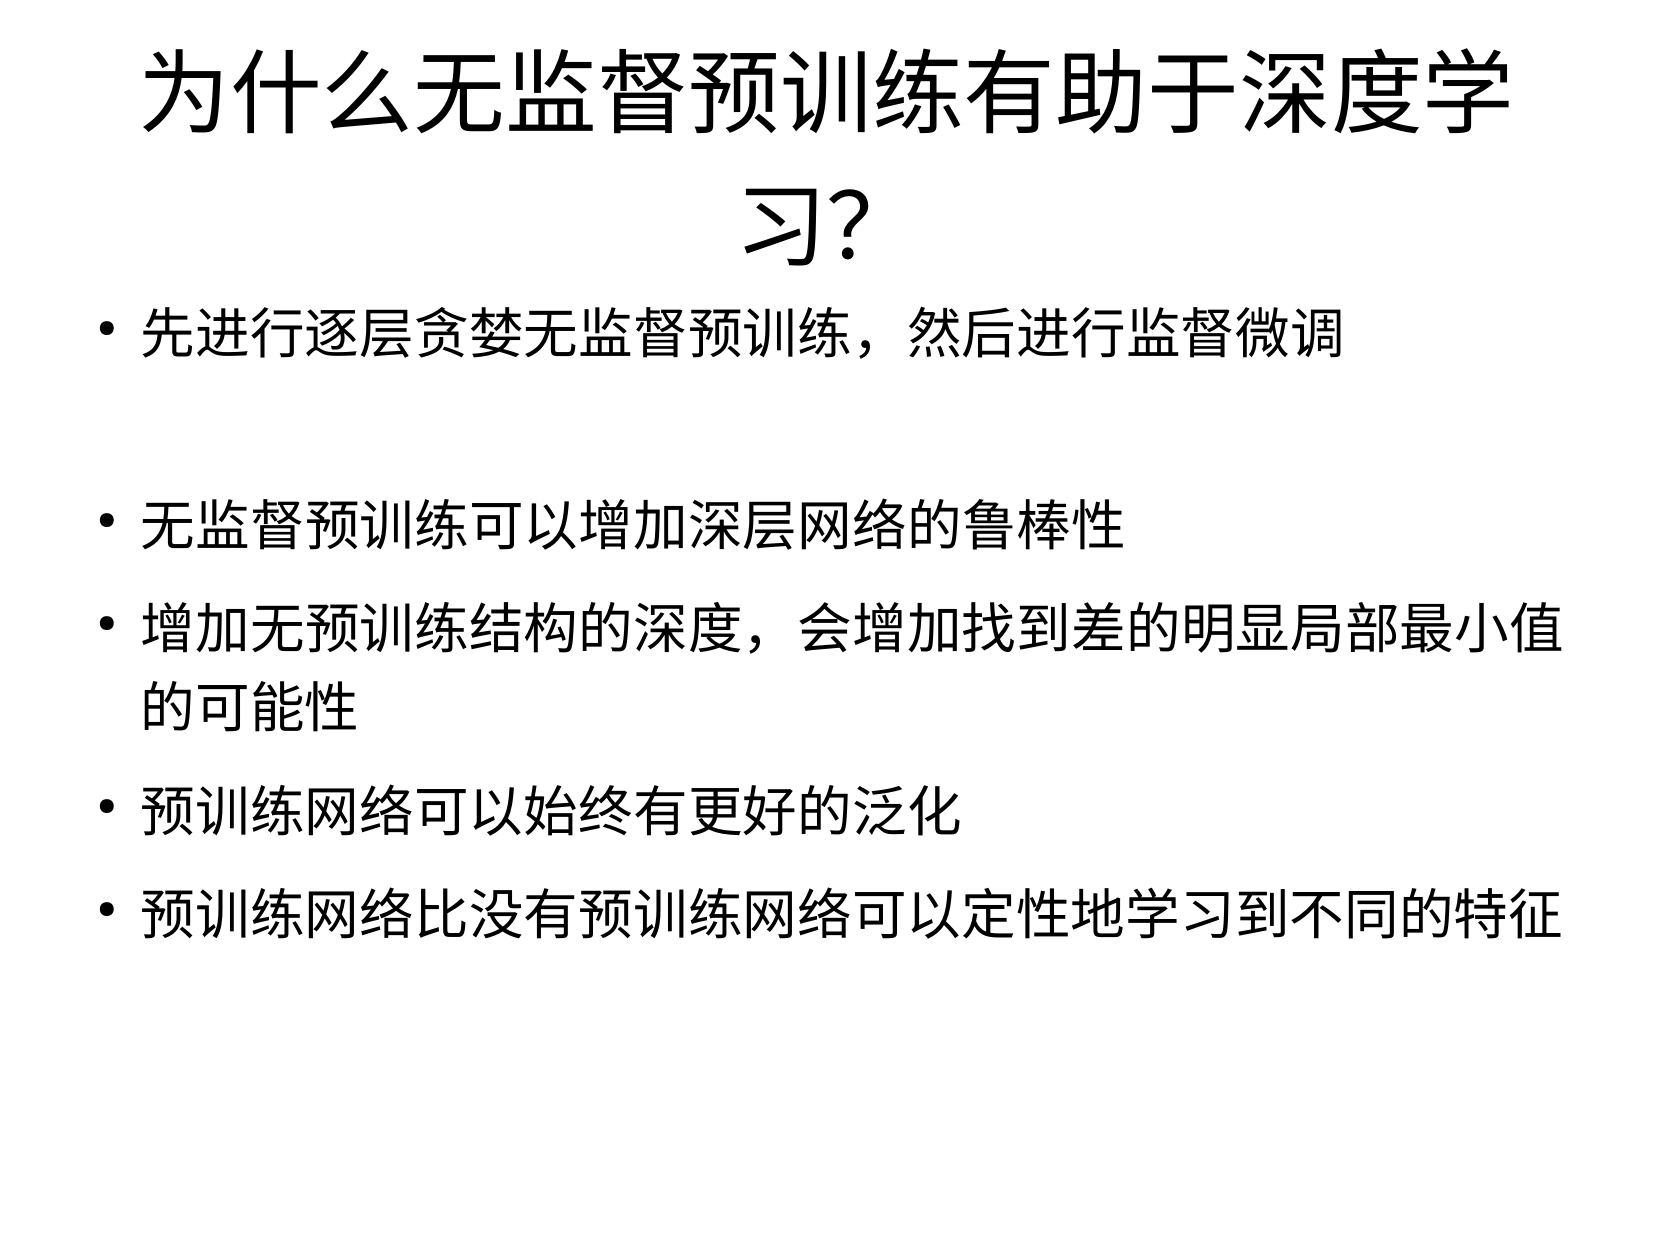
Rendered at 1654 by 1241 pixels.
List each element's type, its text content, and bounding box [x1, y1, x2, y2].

list 先进行逐层贪婪无监督预训练，然后进行监督微调 无监督预训练可以增加深层网络的鲁棒性 增加无预训练结构的深度，会增加找到差的明显局部最小值的可能性 预训练网络可以始终有更好的泛化 预训练网络比没有预训练网络可以定性地学习到不同的特征 [82, 290, 1571, 1010]
title 为什么无监督预训练有助于深度学习？ [82, 45, 1571, 261]
